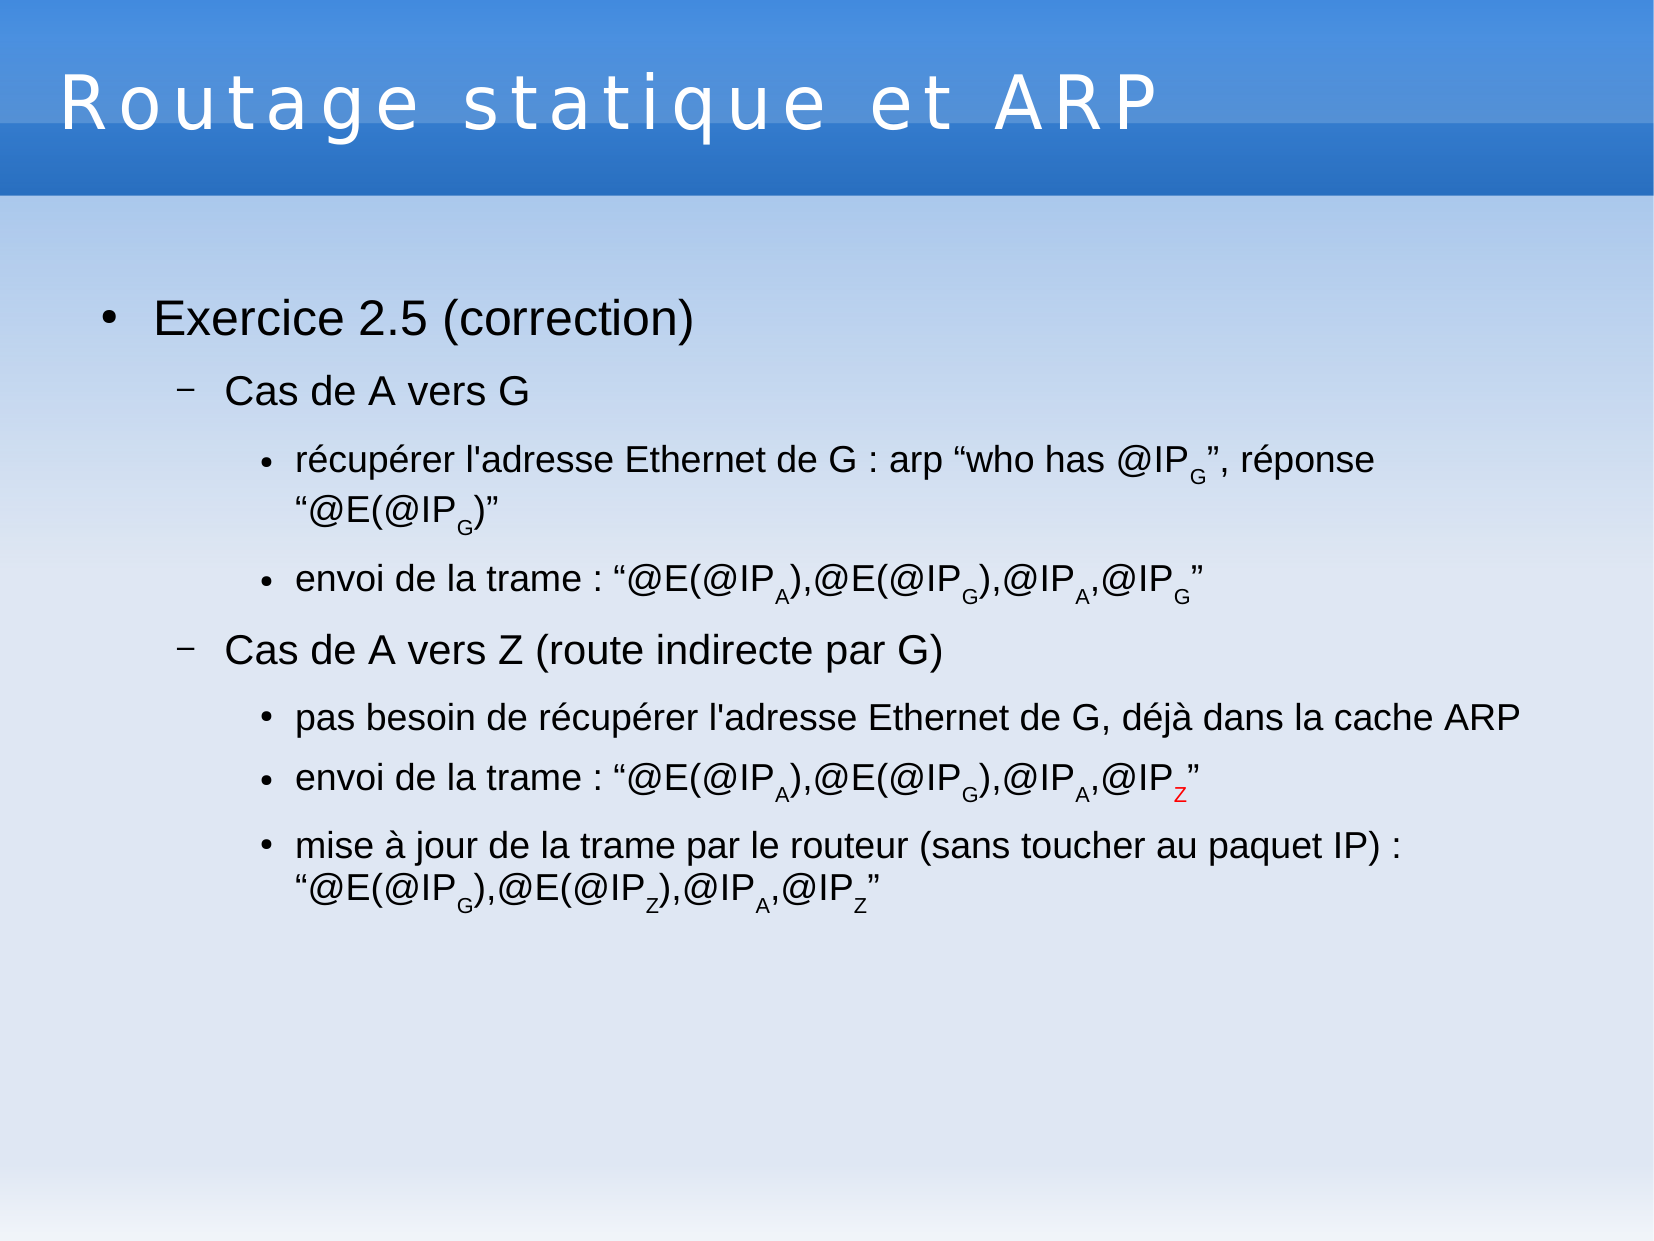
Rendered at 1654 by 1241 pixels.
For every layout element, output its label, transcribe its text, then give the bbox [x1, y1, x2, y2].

list Exercice 2.5 (correction) Cas de A vers G récupérer l'adresse Ethernet de G : arp “who has @IPG”, réponse “@E(@IPG)” envoi de la trame : “@E(@IPA),@E(@IPG),@IPA,@IPG” Cas de A vers Z (route indirecte par G) pas besoin de récupérer l'adresse Ethernet de G, déjà dans la cache ARP envoi de la trame : “@E(@IPA),@E(@IPG),@IPA,@IPZ” mise à jour de la trame par le routeur (sans toucher au paquet IP) : “@E(@IPG),@E(@IPZ),@IPA,@IPZ” [82, 290, 1571, 1109]
picture [0, 0, 1654, 1241]
title Routage statique et ARP [59, 29, 1270, 178]
